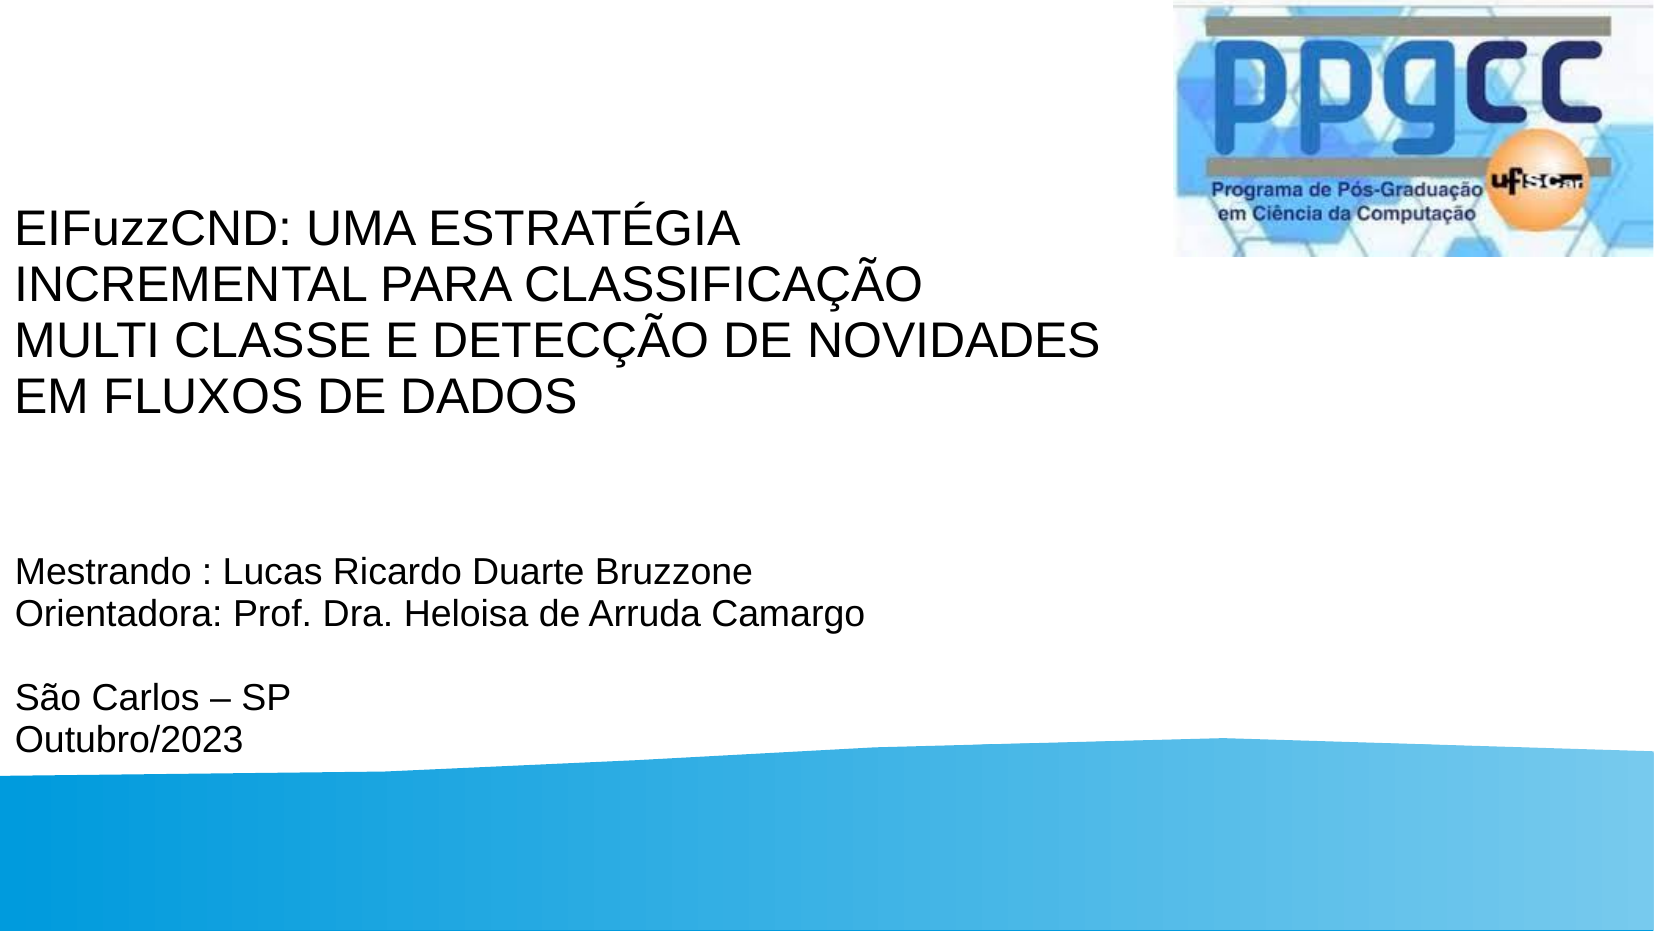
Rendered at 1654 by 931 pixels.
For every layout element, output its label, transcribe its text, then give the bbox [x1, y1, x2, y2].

text_box EIFuzzCND: UMA ESTRATÉGIA​ INCREMENTAL PARA CLASSIFICAÇÃO​ MULTI CLASSE E DETECÇÃO DE NOVIDADES​ EM FLUXOS DE DADOS​ [0, 193, 1182, 502]
text_box Mestrando : Lucas Ricardo Duarte Bruzzone​ Orientadora: Prof. Dra. Heloisa de Arruda Camargo​ São Carlos – SP​ Outubro/2023 [0, 543, 881, 768]
picture [1173, 0, 1654, 257]
